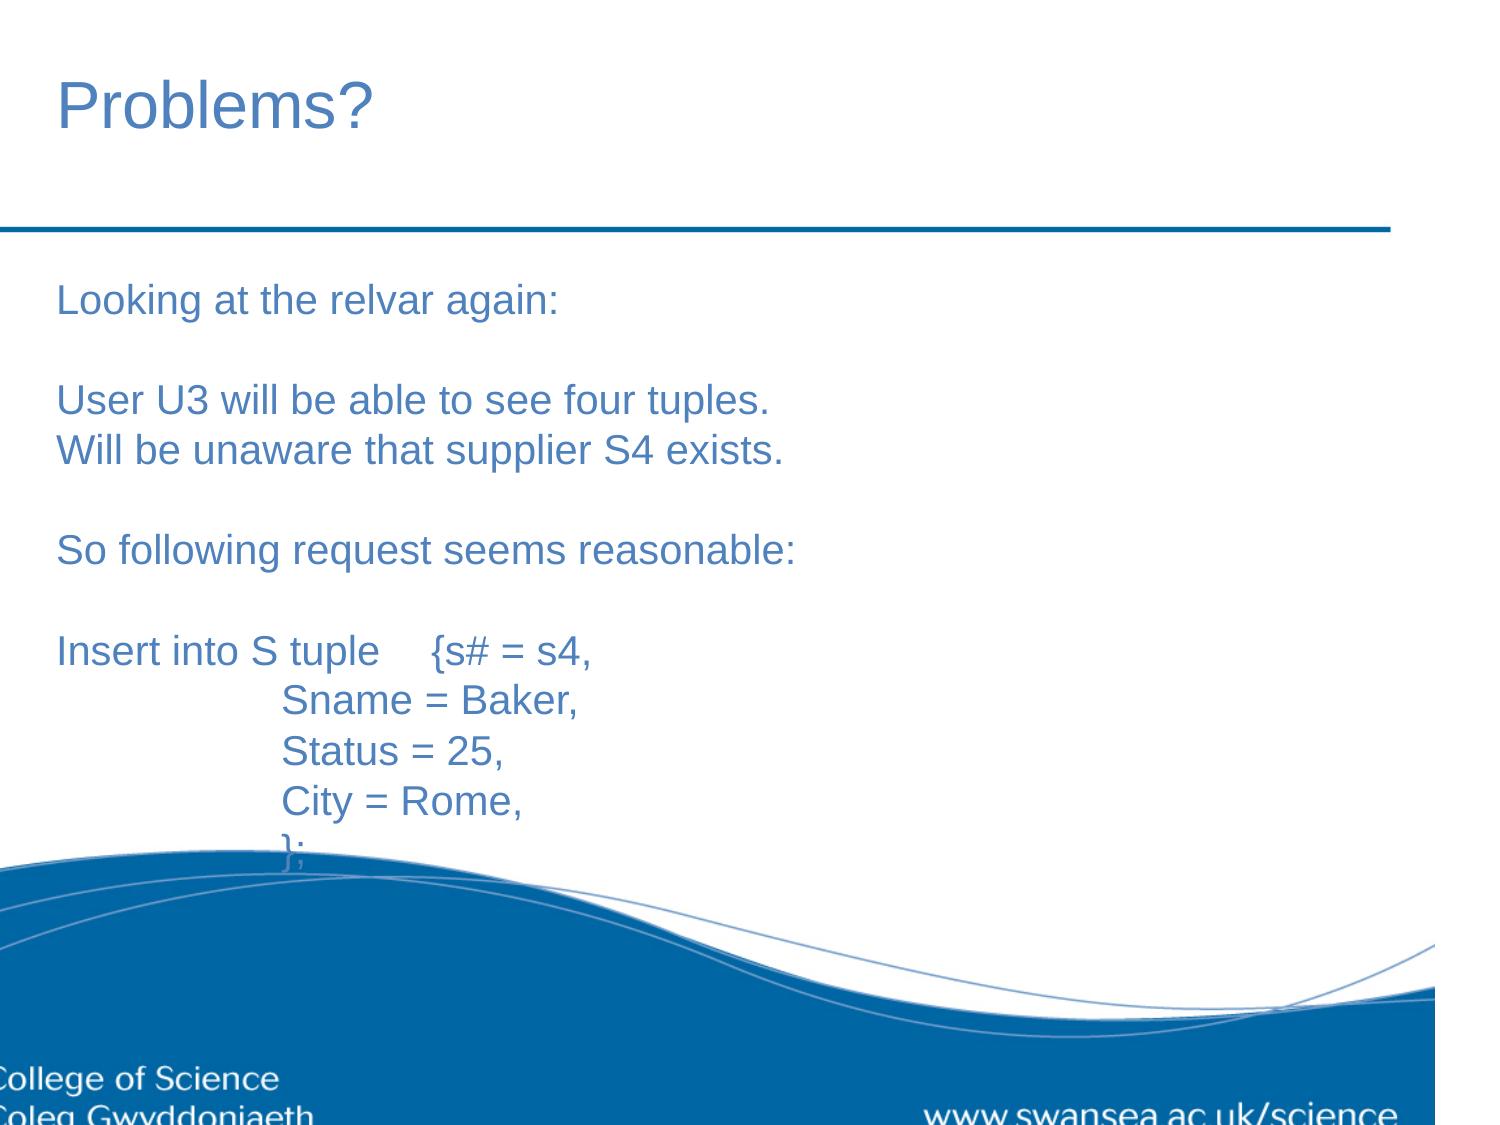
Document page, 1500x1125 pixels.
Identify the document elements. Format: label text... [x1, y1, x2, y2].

picture [0, 42, 1435, 1125]
text_box Looking at the relvar again: User U3 will be able to see four tuples. Will be unaware that supplier S4 exists. So following request seems reasonable: Insert into S tuple {s# = s4, Sname = Baker, Status = 25, City = Rome, }; [41, 265, 1471, 881]
text_box Problems? [41, 54, 1164, 150]
